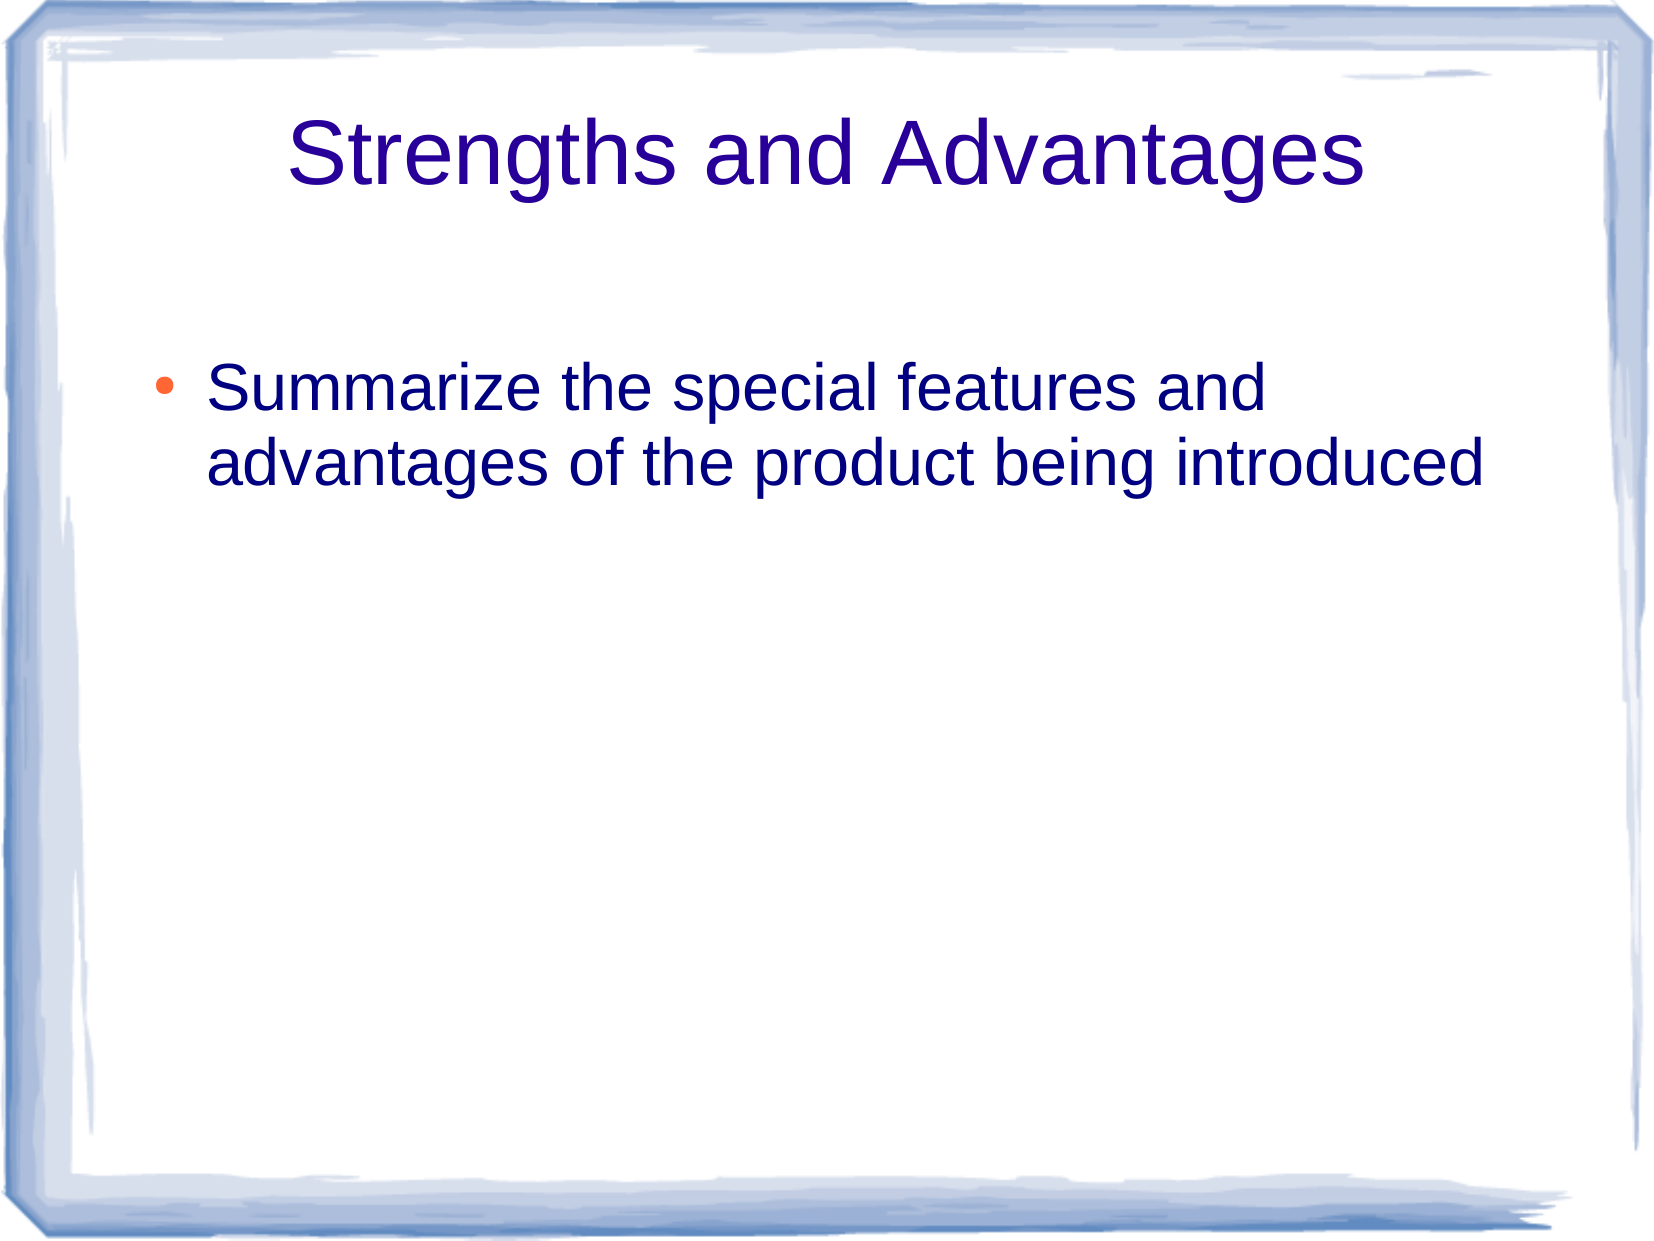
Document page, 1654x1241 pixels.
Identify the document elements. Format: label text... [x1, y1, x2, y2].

list Summarize the special features and advantages of the product being introduced [135, 350, 1517, 1132]
picture [0, 0, 1654, 1241]
title Strengths and Advantages [82, 49, 1571, 257]
